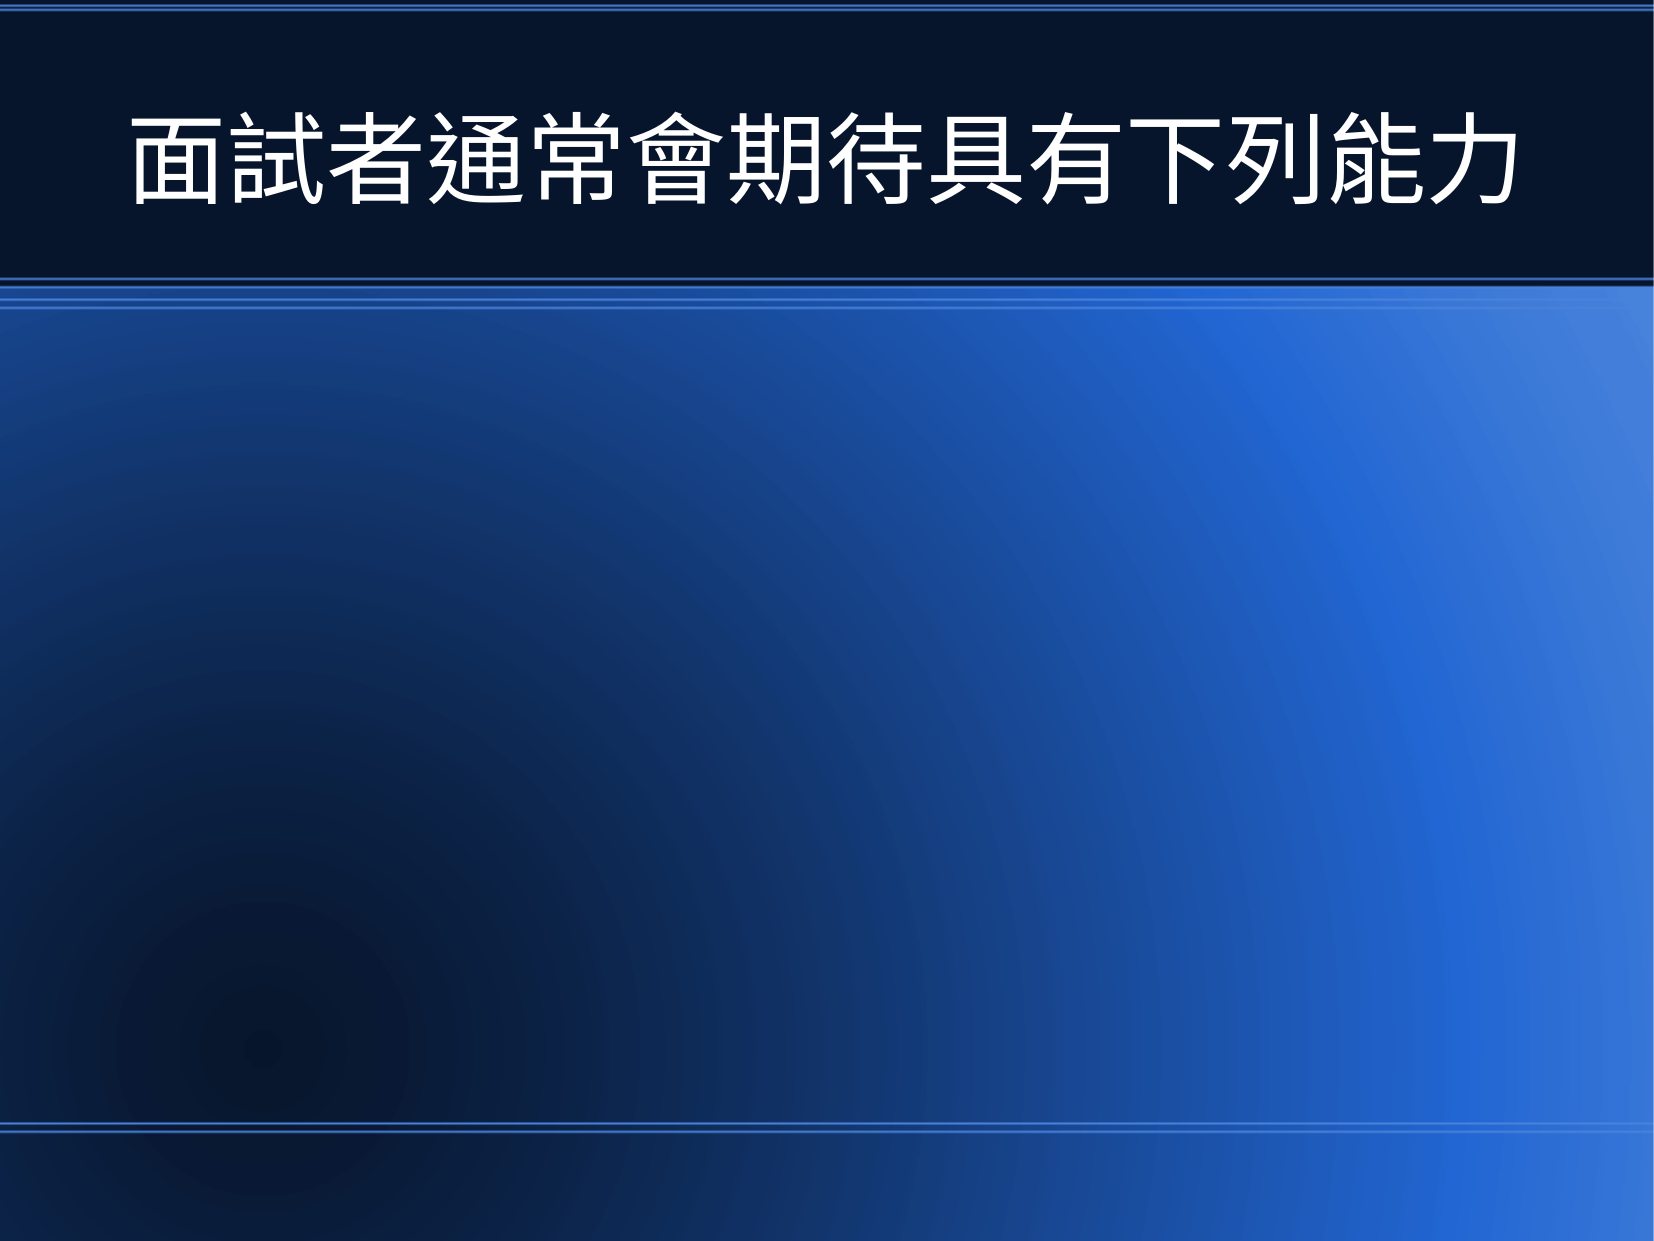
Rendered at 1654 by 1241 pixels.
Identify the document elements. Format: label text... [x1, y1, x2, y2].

title 面試者通常會期待具有下列能力 [82, 49, 1571, 257]
picture [0, 0, 1654, 1241]
